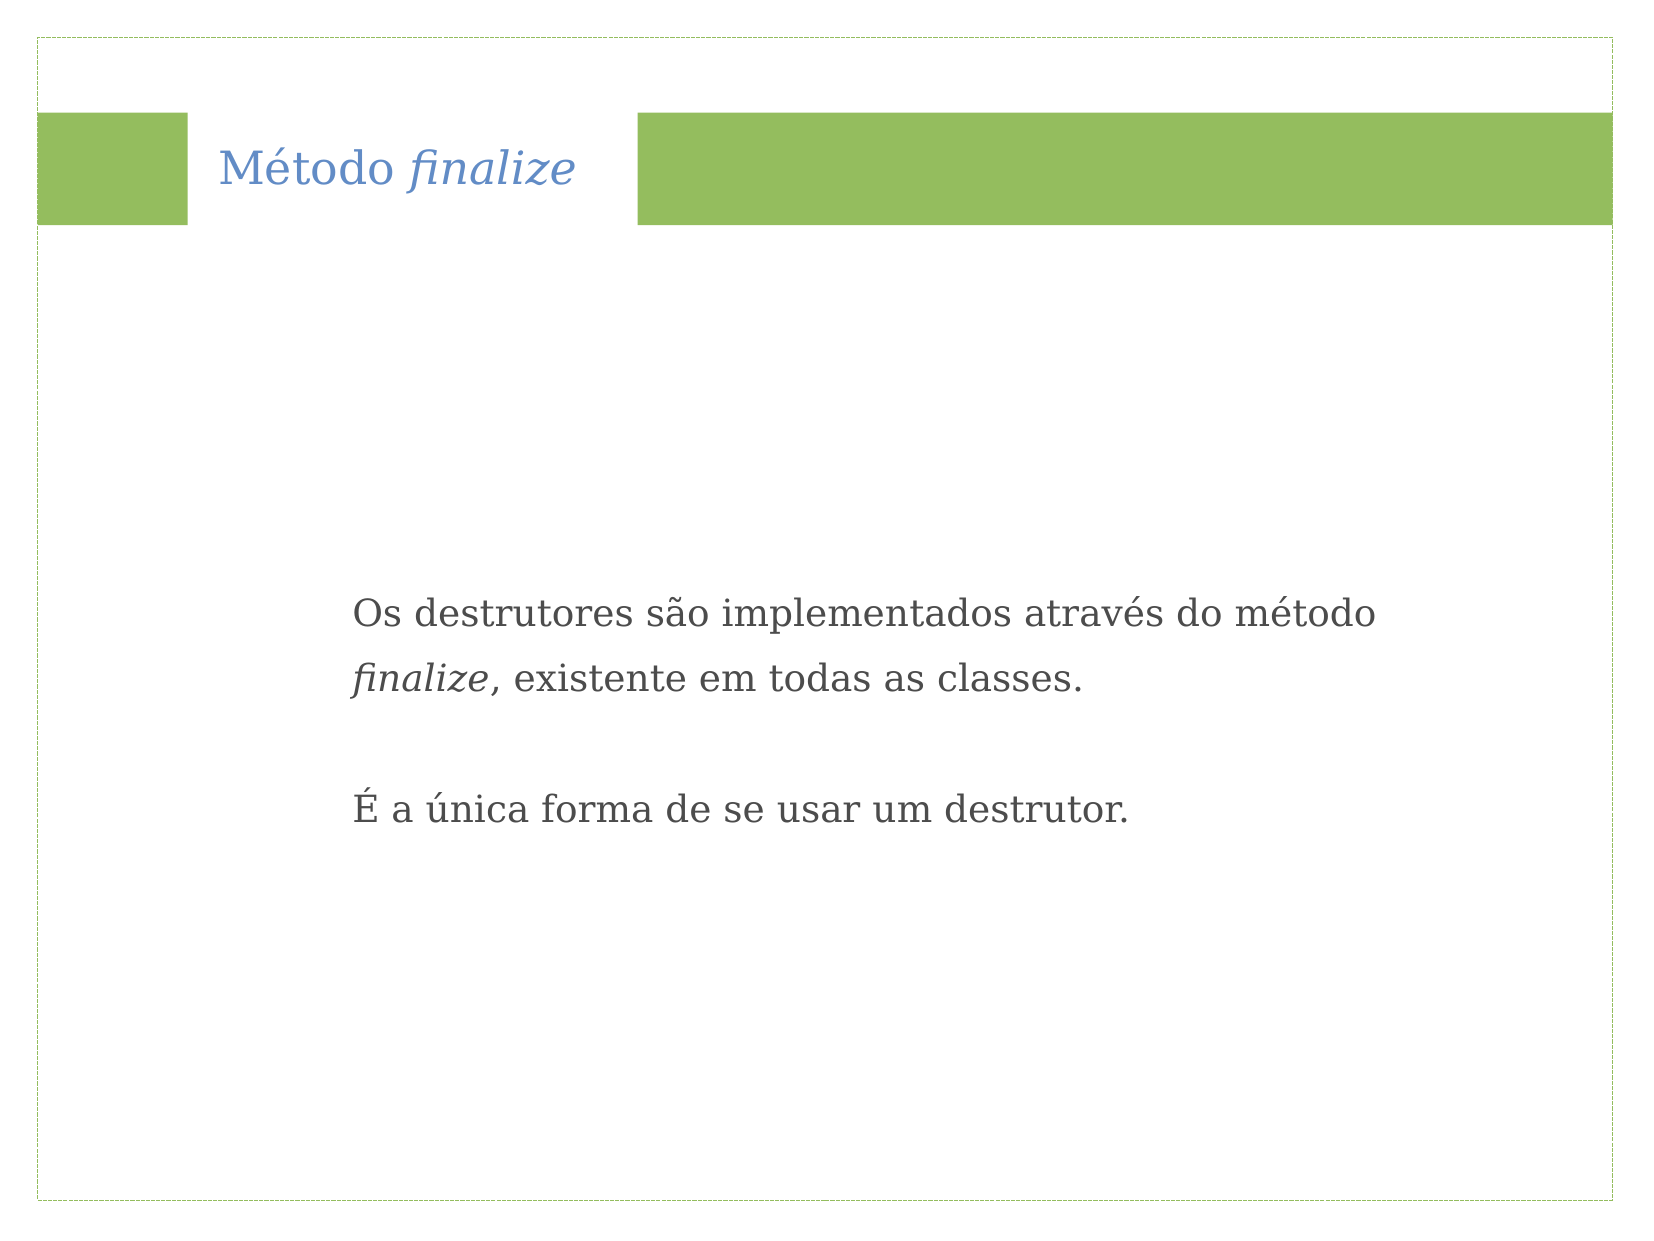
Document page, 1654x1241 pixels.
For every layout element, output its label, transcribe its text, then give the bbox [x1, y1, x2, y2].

text_box Os destrutores são implementados através do método finalize, existente em todas as classes. É a única forma de se usar um destrutor. [337, 562, 1426, 1088]
text_box [637, 112, 1613, 226]
text_box [37, 112, 188, 226]
text_box Método finalize [203, 134, 593, 203]
